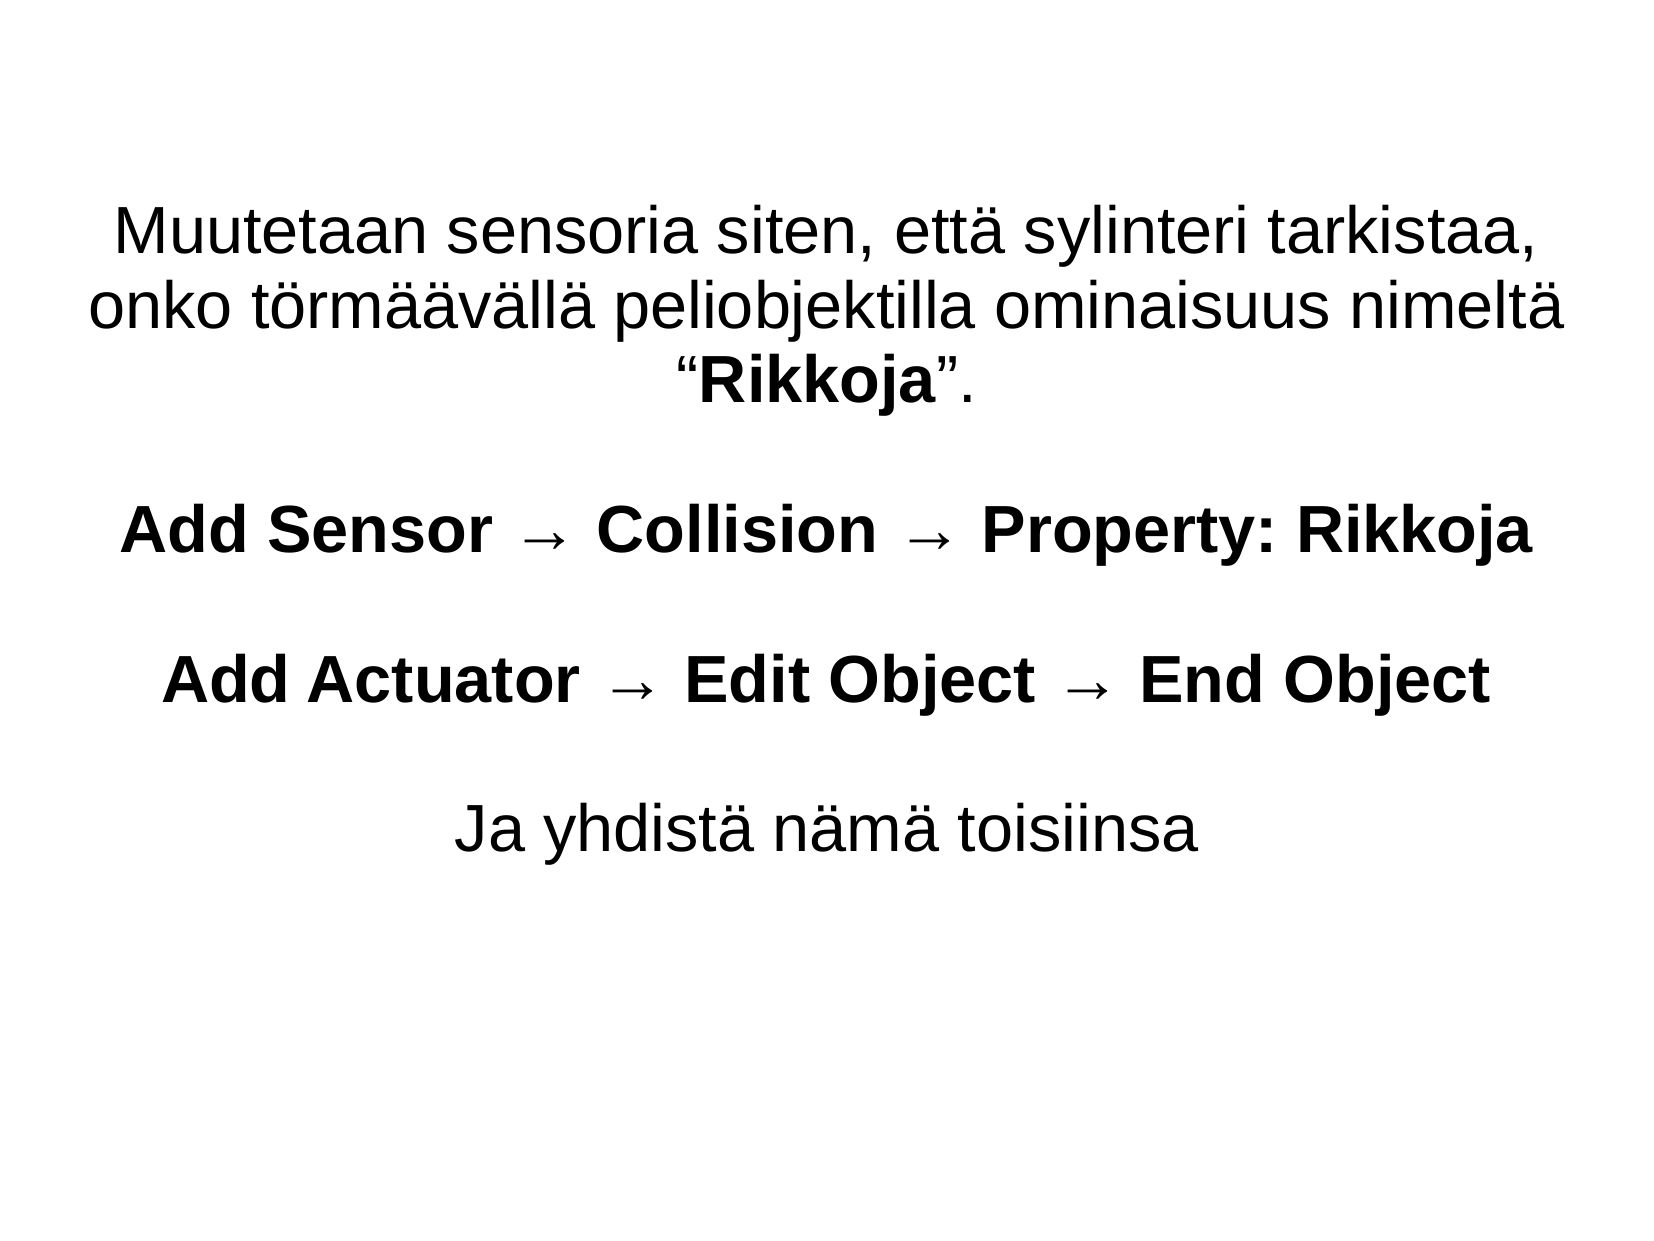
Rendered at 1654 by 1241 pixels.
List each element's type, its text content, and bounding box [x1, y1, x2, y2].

subtitle Muutetaan sensoria siten, että sylinteri tarkistaa, onko törmäävällä peliobjektilla ominaisuus nimeltä “Rikkoja”. Add Sensor → Collision → Property: Rikkoja Add Actuator → Edit Object → End Object Ja yhdistä nämä toisiinsa [82, 49, 1571, 1010]
